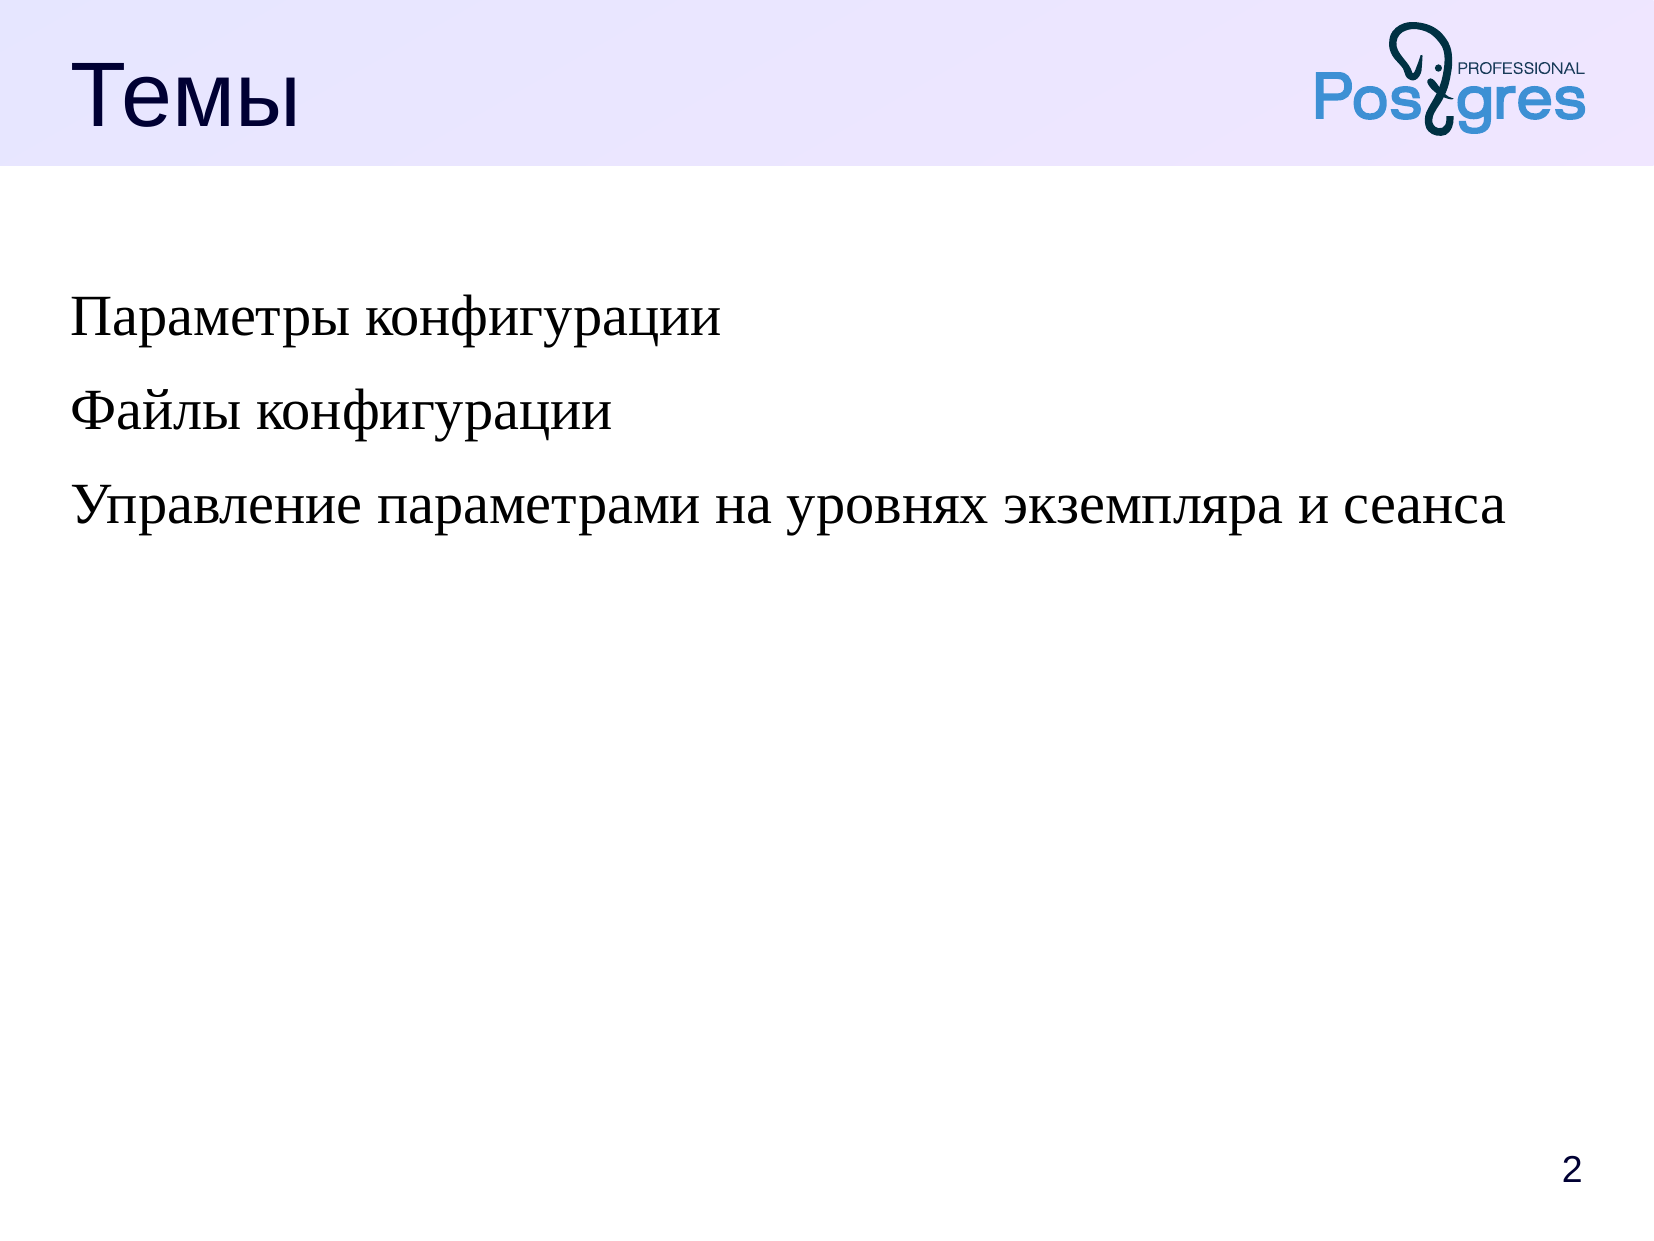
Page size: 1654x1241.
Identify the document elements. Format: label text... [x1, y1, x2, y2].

list Параметры конфигурации Файлы конфигурации Управление параметрами на уровнях экземпляра и сеанса [70, 283, 1583, 1141]
title Темы [70, 43, 1241, 147]
